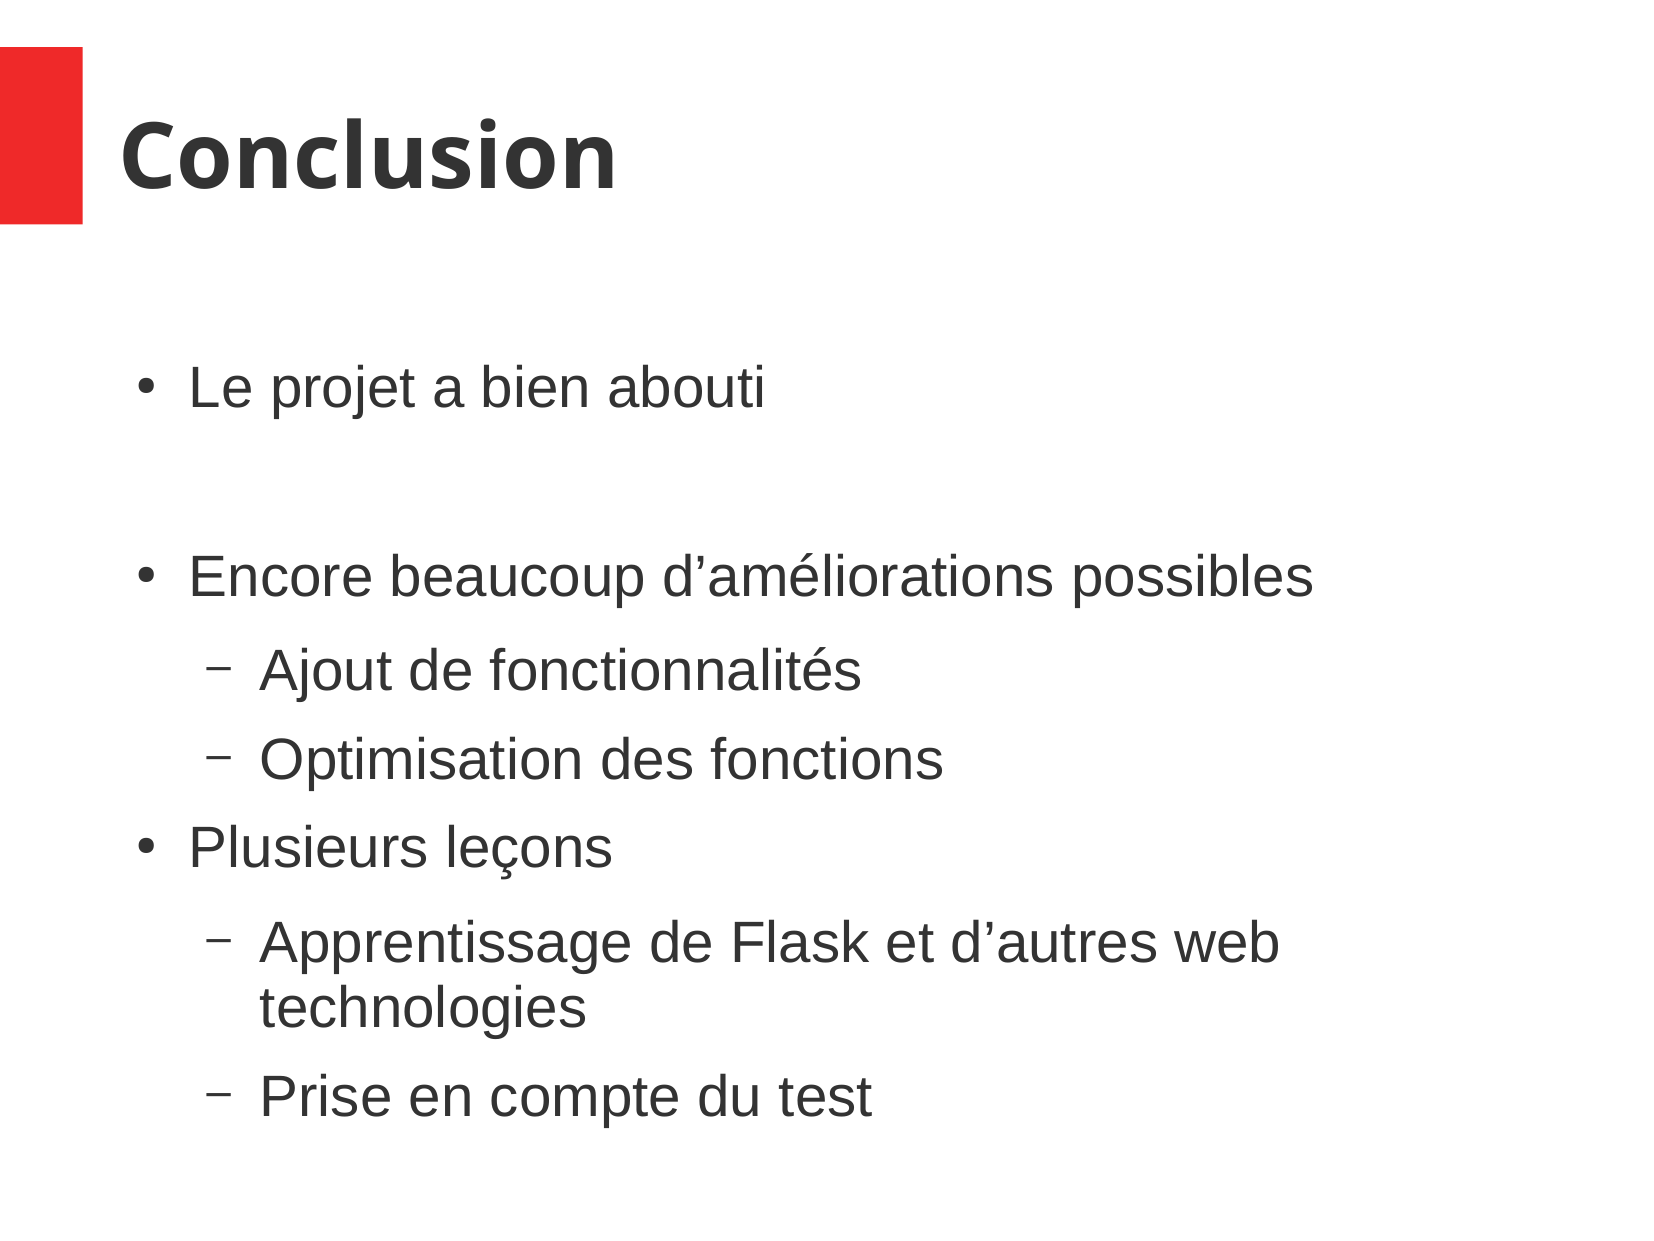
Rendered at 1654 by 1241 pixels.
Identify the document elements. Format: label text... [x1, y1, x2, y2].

title Conclusion [118, 49, 1571, 257]
list Le projet a bien abouti Encore beaucoup d’améliorations possibles Ajout de fonctionnalités Optimisation des fonctions Plusieurs leçons Apprentissage de Flask et d’autres web technologies Prise en compte du test [118, 354, 1536, 1074]
